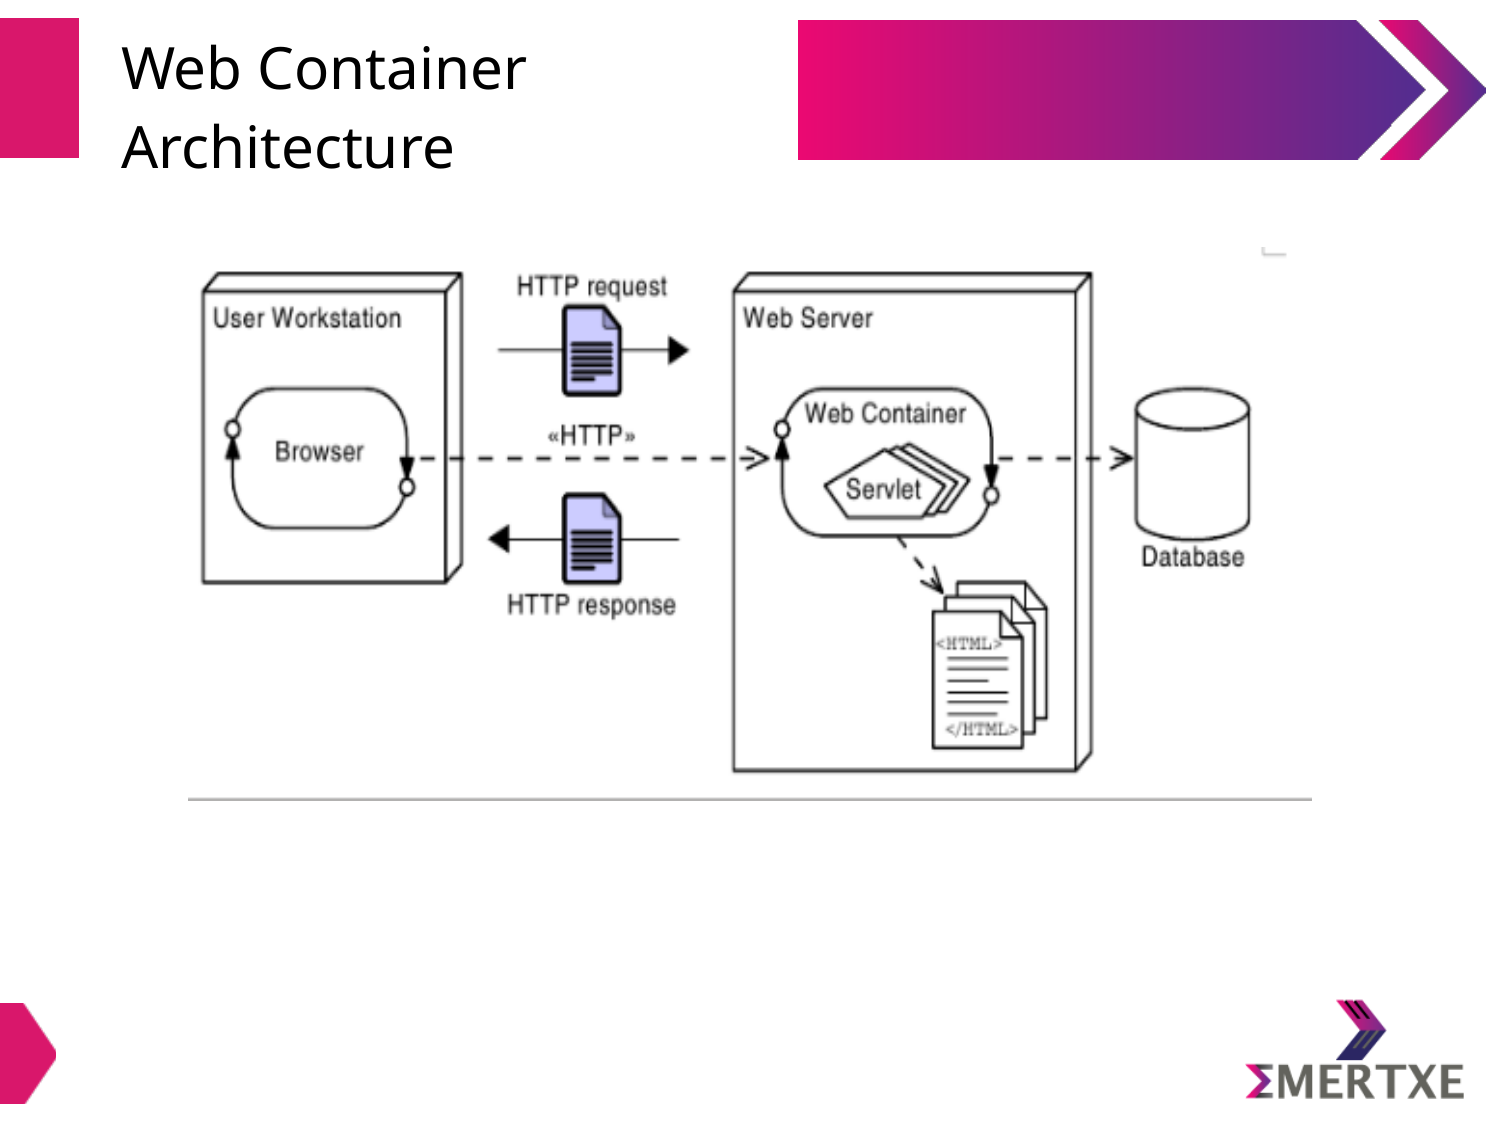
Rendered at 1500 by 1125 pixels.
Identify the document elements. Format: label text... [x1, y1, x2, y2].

picture [804, 20, 1486, 160]
picture [188, 247, 1312, 801]
text_box Web Container Architecture [106, 20, 804, 171]
picture [1245, 996, 1465, 1099]
